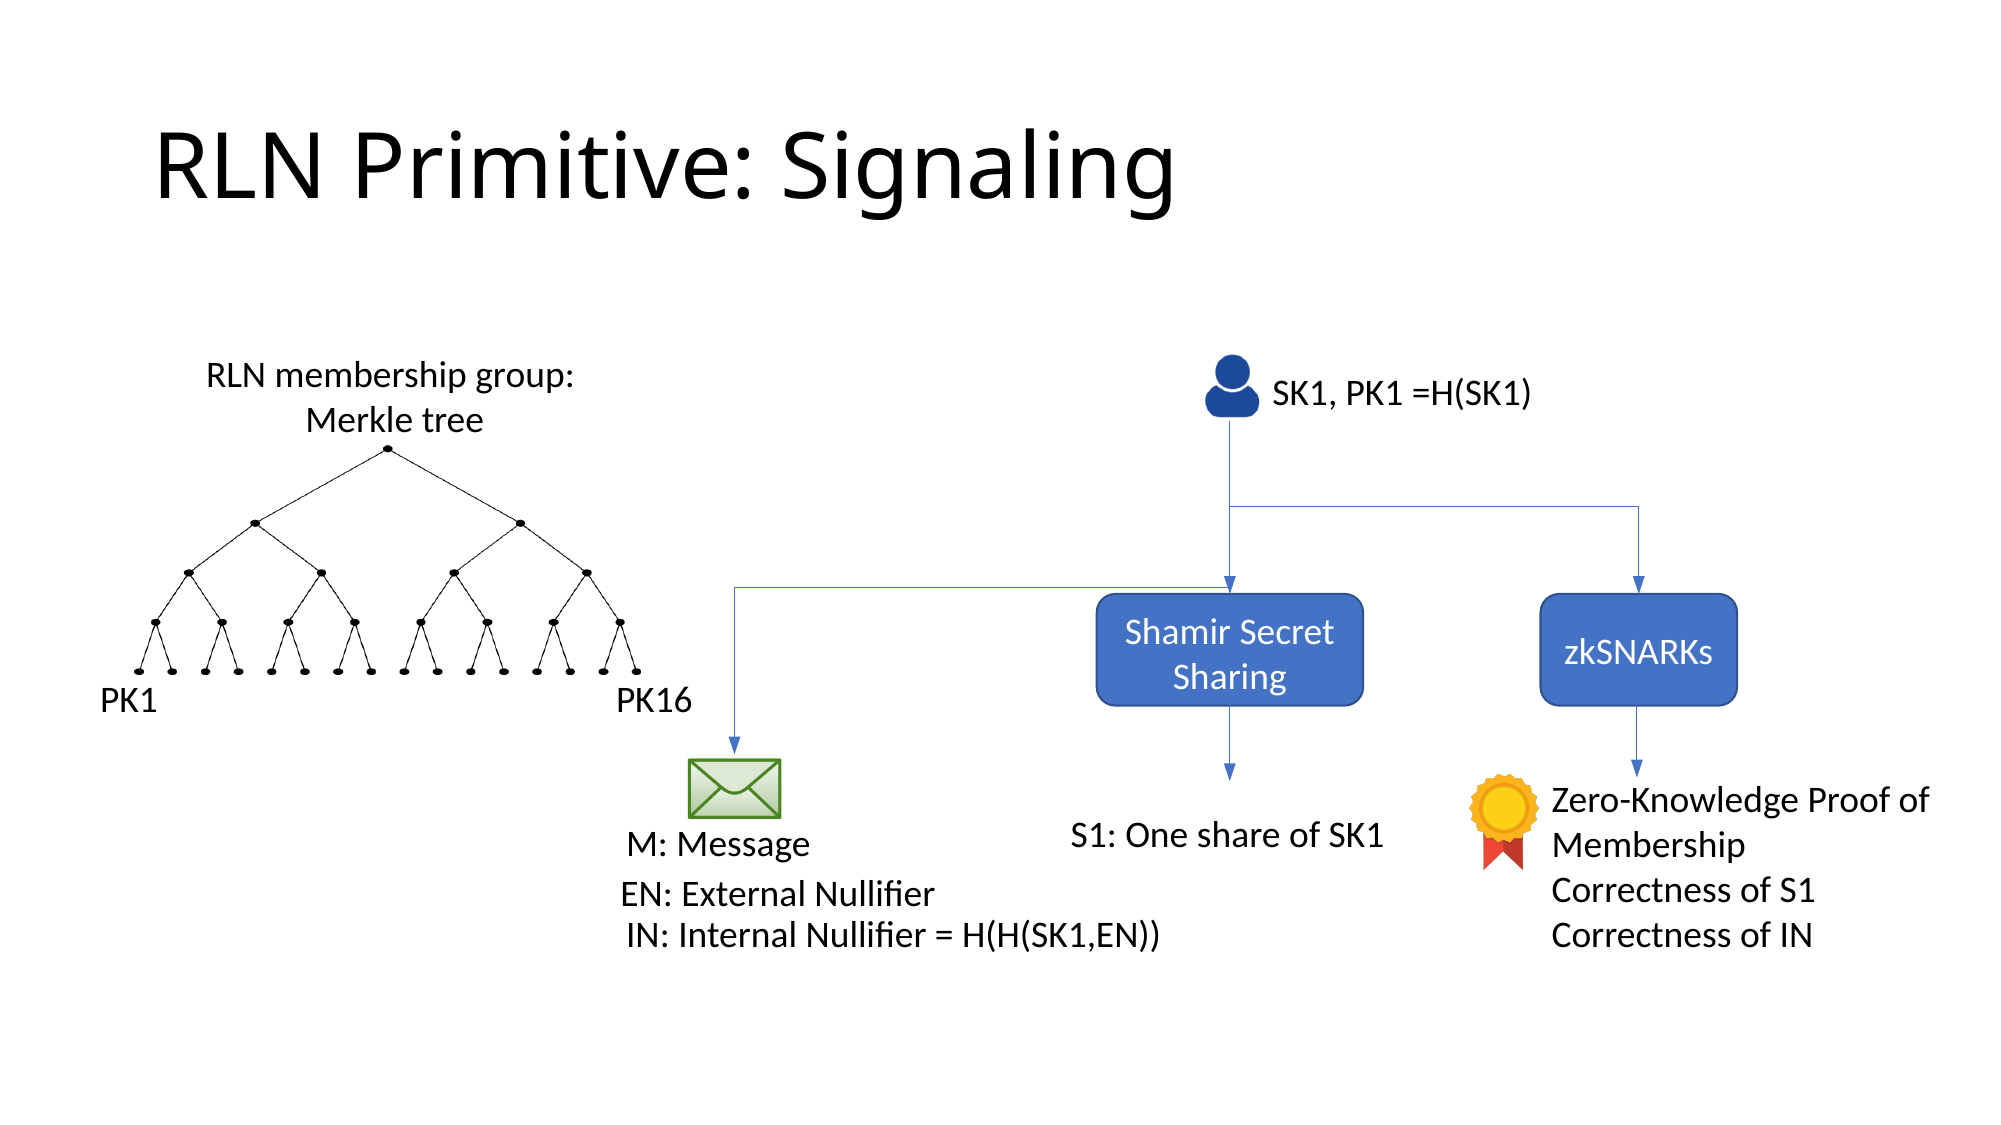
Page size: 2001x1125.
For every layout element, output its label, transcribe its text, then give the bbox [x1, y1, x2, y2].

text_box PK16 [601, 668, 708, 728]
title RLN Primitive: Signaling [137, 59, 1863, 278]
text_box Zero-Knowledge Proof of Membership Correctness of S1 Correctness of IN [1536, 767, 1959, 964]
text_box SK1, PK1 =H(SK1) [1257, 360, 1552, 421]
text_box RLN membership group: Merkle tree [191, 343, 599, 448]
picture [1456, 775, 1552, 870]
text_box S1: One share of SK1 [1056, 802, 1400, 863]
picture [1190, 351, 1269, 421]
picture [134, 445, 641, 675]
picture [687, 754, 782, 812]
text_box PK1 [85, 667, 173, 727]
text_box zkSNARKs [1540, 593, 1738, 706]
text_box IN: Internal Nullifier = H(H(SK1,EN)) [611, 903, 1177, 963]
text_box Shamir Secret Sharing [1096, 593, 1364, 706]
text_box M: Message [611, 812, 826, 861]
text_box EN: External Nullifier [605, 861, 951, 921]
